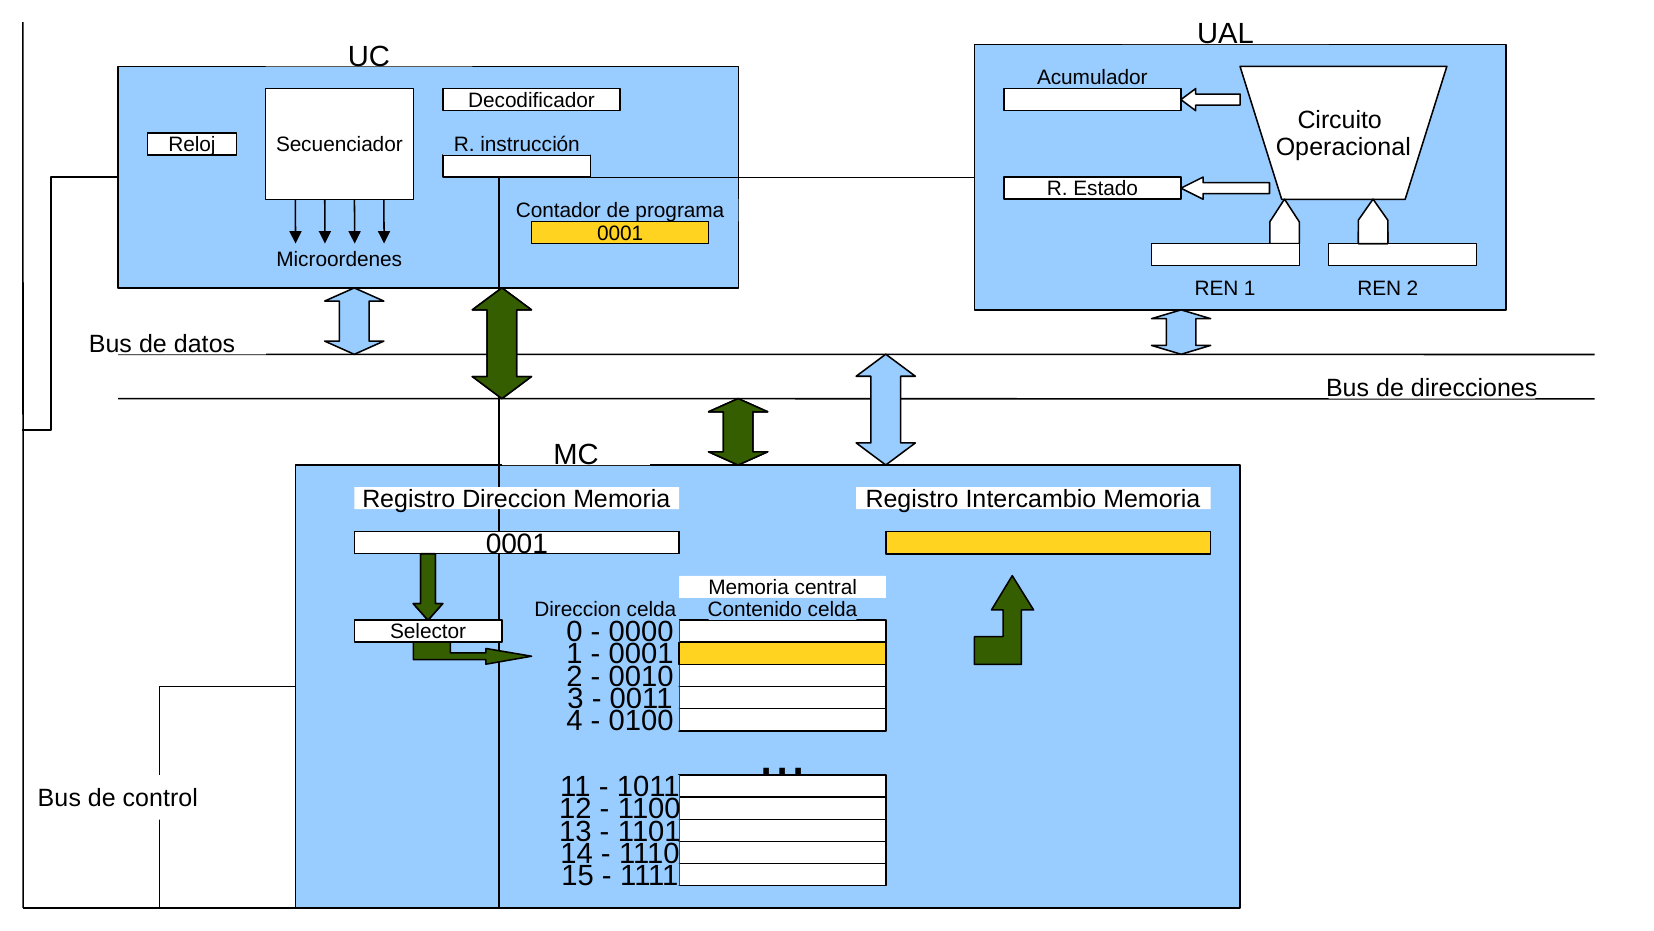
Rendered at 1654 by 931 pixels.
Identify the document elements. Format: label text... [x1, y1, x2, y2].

text_box Secuenciador [265, 88, 414, 200]
text_box Direccion celda [531, 597, 680, 620]
text_box [118, 66, 739, 399]
text_box R. Estado [1003, 177, 1181, 200]
text_box 4 - 0100 [560, 708, 680, 731]
text_box 13 - 1101 [560, 819, 680, 841]
text_box Circuito Operacional [1240, 66, 1447, 200]
text_box Selector [354, 620, 503, 643]
text_box Contenido celda [708, 597, 857, 620]
text_box UC [265, 44, 473, 67]
text_box Contador de programa [502, 199, 739, 222]
text_box [974, 44, 1507, 355]
text_box 12 - 1100 [560, 797, 680, 819]
text_box Microordenes [265, 248, 414, 271]
text_box 2 - 0010 [560, 664, 680, 686]
text_box Acumulador [1003, 66, 1181, 88]
text_box 3 - 0011 [560, 686, 680, 708]
text_box Registro Direccion Memoria [354, 487, 680, 510]
text_box 11 - 1011 [560, 775, 680, 797]
text_box R. instrucción [442, 132, 591, 155]
text_box 0001 [531, 221, 709, 244]
text_box Bus de datos [59, 332, 266, 355]
text_box 0001 [354, 531, 680, 554]
text_box Registro Intercambio Memoria [856, 487, 1211, 510]
text_box [295, 354, 1241, 909]
text_box MC [502, 442, 650, 466]
text_box 1 - 0001 [560, 642, 679, 664]
text_box Memoria central [679, 575, 886, 598]
text_box 15 - 1111 [560, 863, 680, 886]
text_box UAL [1122, 22, 1329, 45]
text_box Bus de direcciones [1328, 376, 1536, 399]
text_box 14 - 1110 [560, 841, 680, 863]
text_box Bus de control [29, 775, 207, 820]
text_box Decodificador [442, 88, 621, 111]
text_box Reloj [147, 132, 237, 155]
text_box 0 - 0000 [560, 620, 680, 642]
